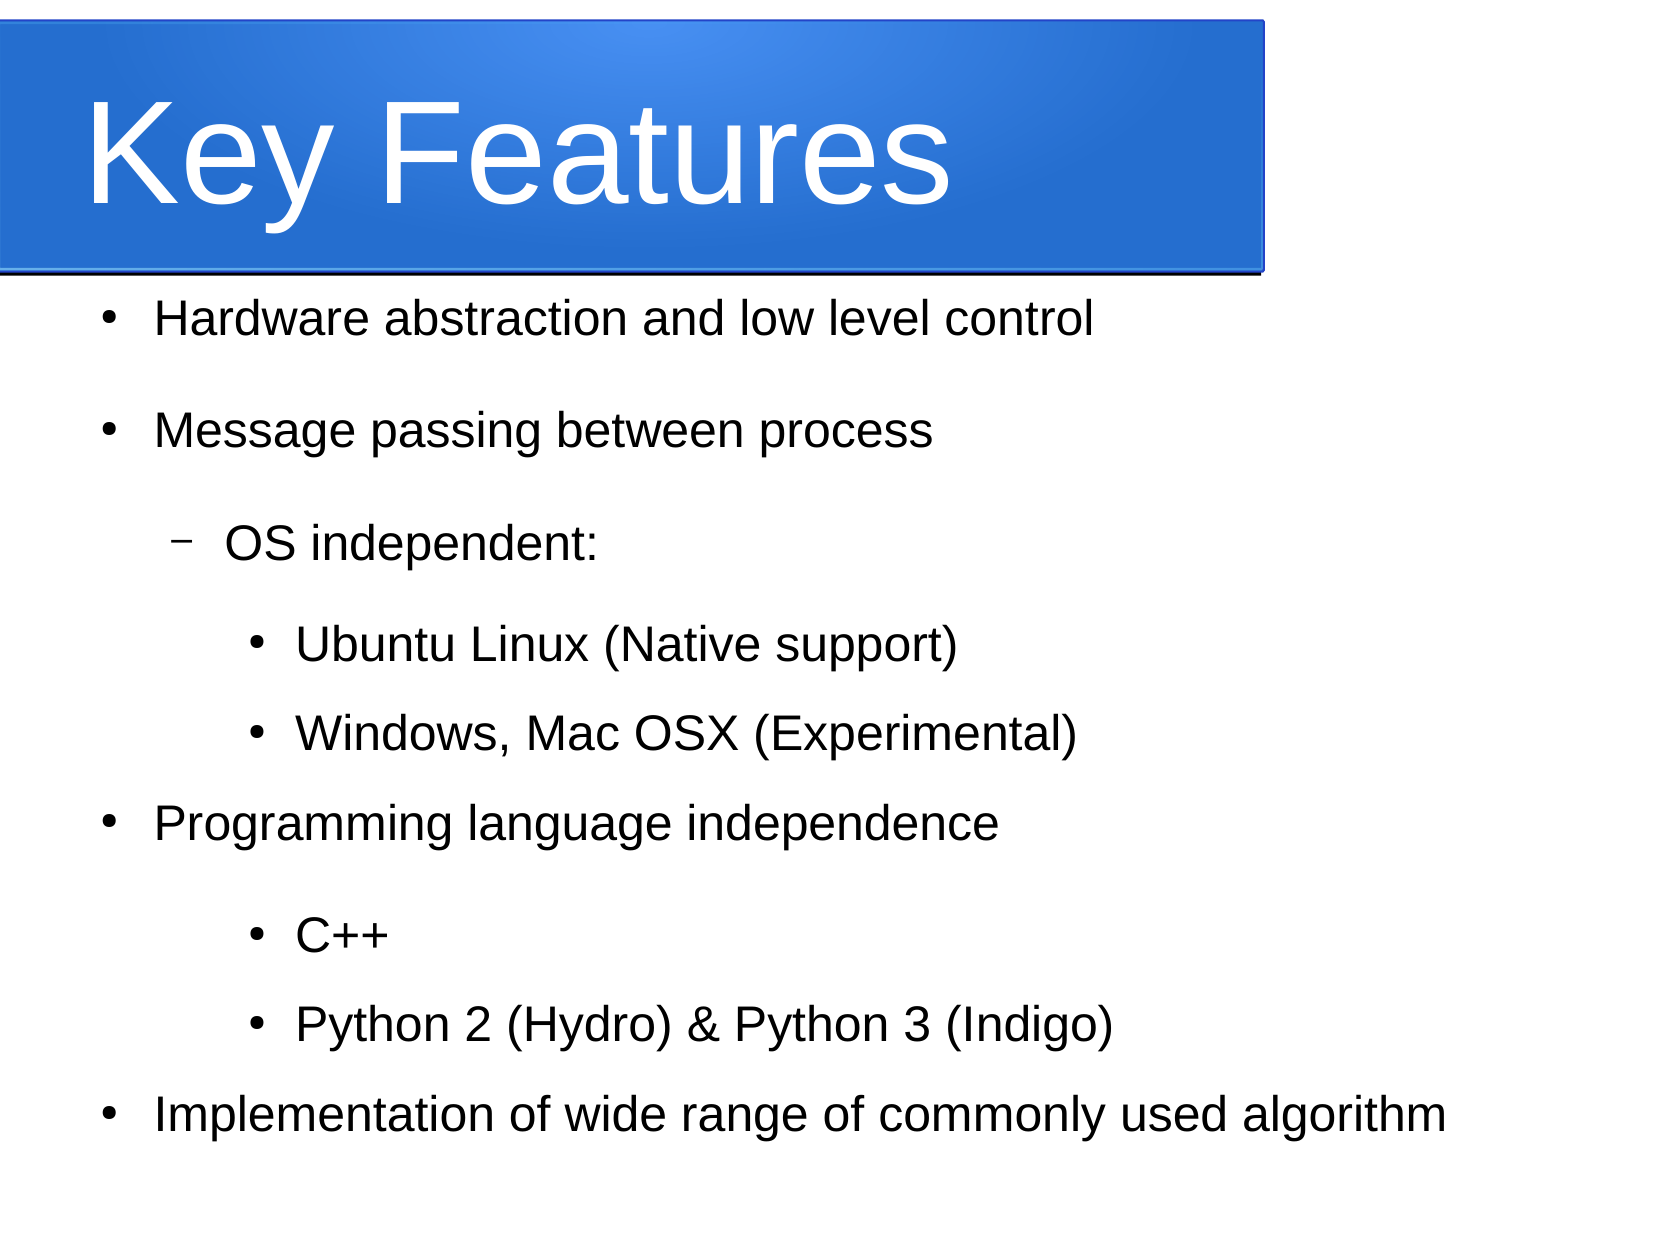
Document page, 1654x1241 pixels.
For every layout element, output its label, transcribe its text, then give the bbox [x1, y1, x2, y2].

title Key Features [82, 49, 1250, 257]
list Hardware abstraction and low level control Message passing between process OS independent: Ubuntu Linux (Native support) Windows, Mac OSX (Experimental) Programming language independence C++ Python 2 (Hydro) & Python 3 (Indigo) Implementation of wide range of commonly used algorithm [82, 290, 1571, 1201]
